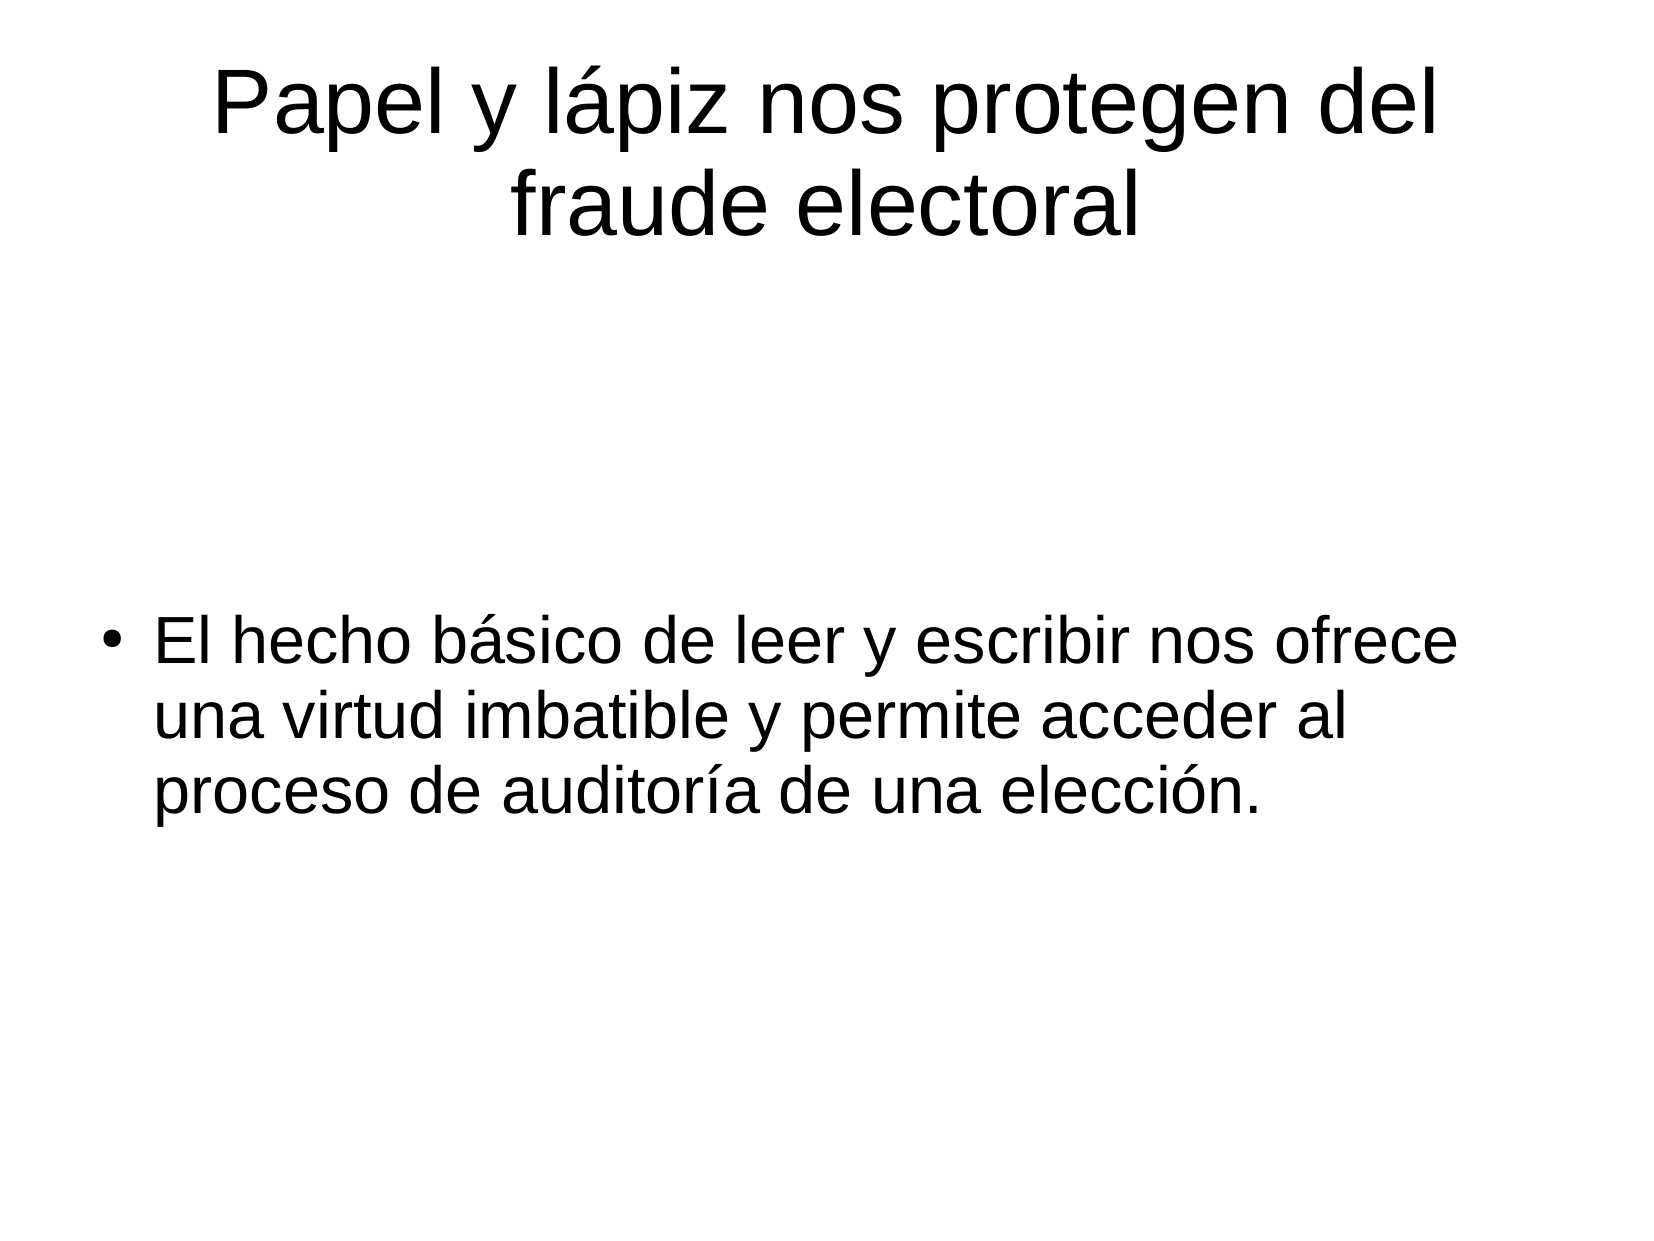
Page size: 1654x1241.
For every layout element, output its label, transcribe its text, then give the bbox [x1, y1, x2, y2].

title Papel y lápiz nos protegen del fraude electoral [82, 49, 1571, 257]
list El hecho básico de leer y escribir nos ofrece una virtud imbatible y permite acceder al proceso de auditoría de una elección. [82, 290, 1571, 1109]
